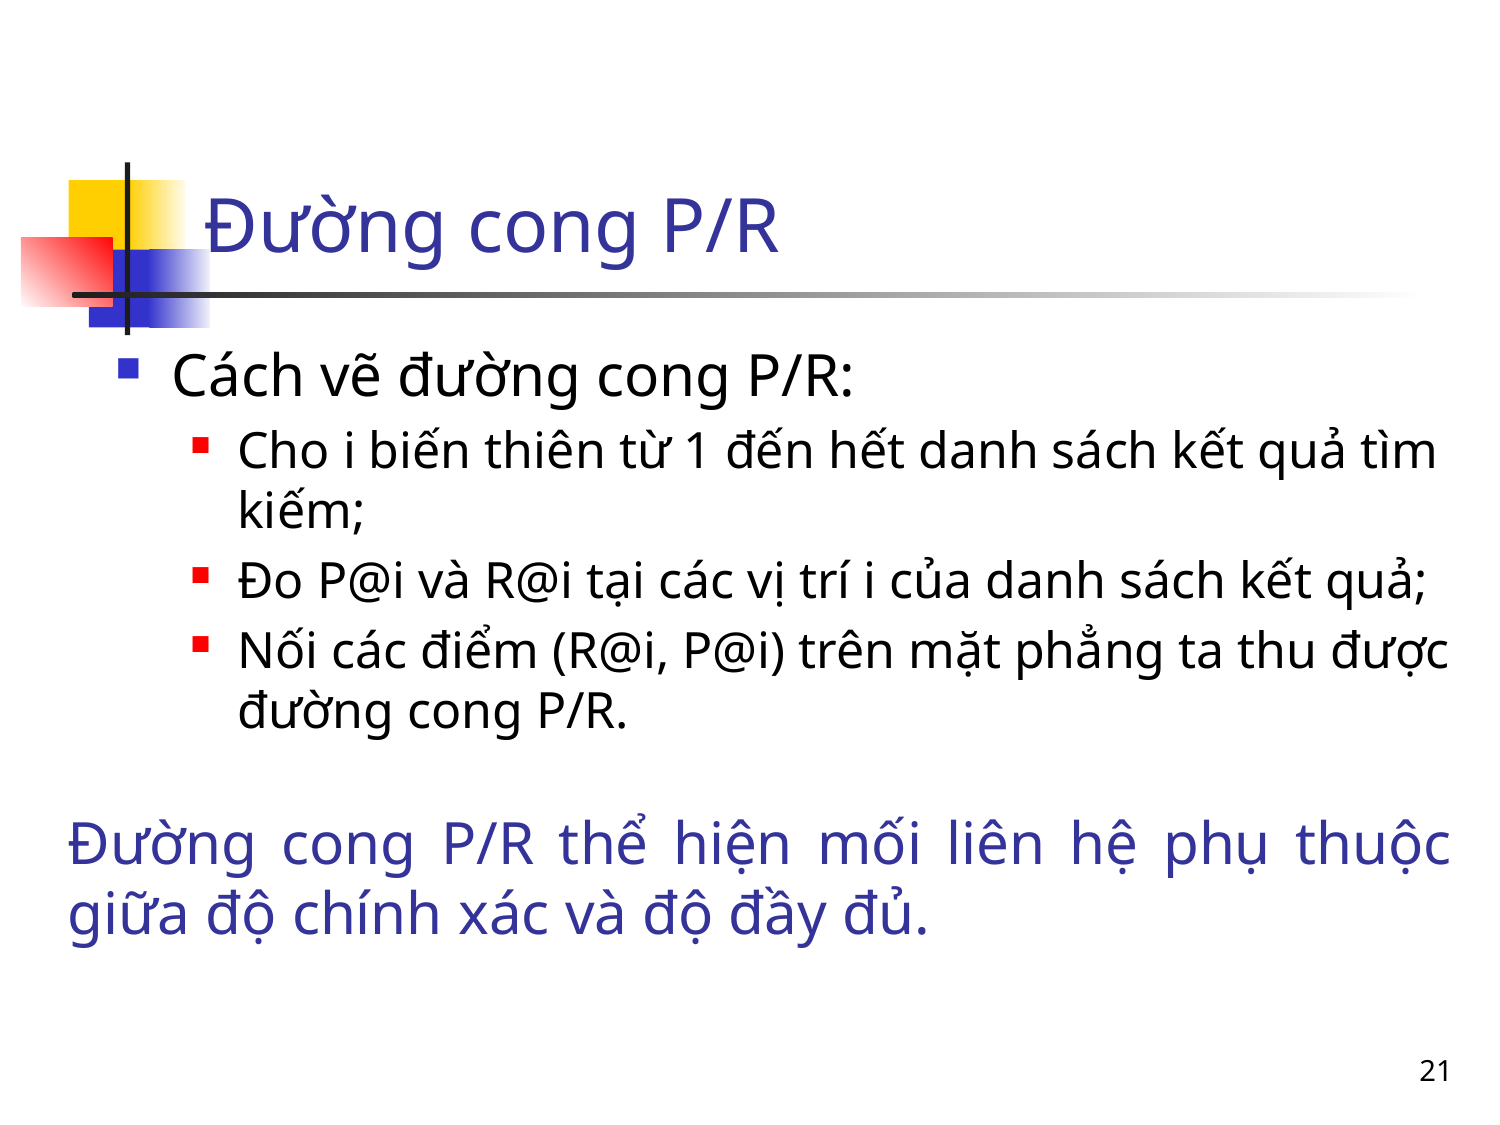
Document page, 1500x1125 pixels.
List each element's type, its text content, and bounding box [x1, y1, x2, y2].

text_box Đường cong P/R thể hiện mối liên hệ phụ thuộc giữa độ chính xác và độ đầy đủ. [53, 798, 1468, 954]
title Đường cong P/R [188, 35, 1468, 275]
list Cách vẽ đường cong P/R: Cho i biến thiên từ 1 đến hết danh sách kết quả tìm kiếm; Đo P@i và R@i tại các vị trí i của danh sách kết quả; Nối các điểm (R@i, P@i) trên mặt phẳng ta thu được đường cong P/R. [100, 331, 1469, 835]
slide_number <number> [1155, 1024, 1468, 1100]
